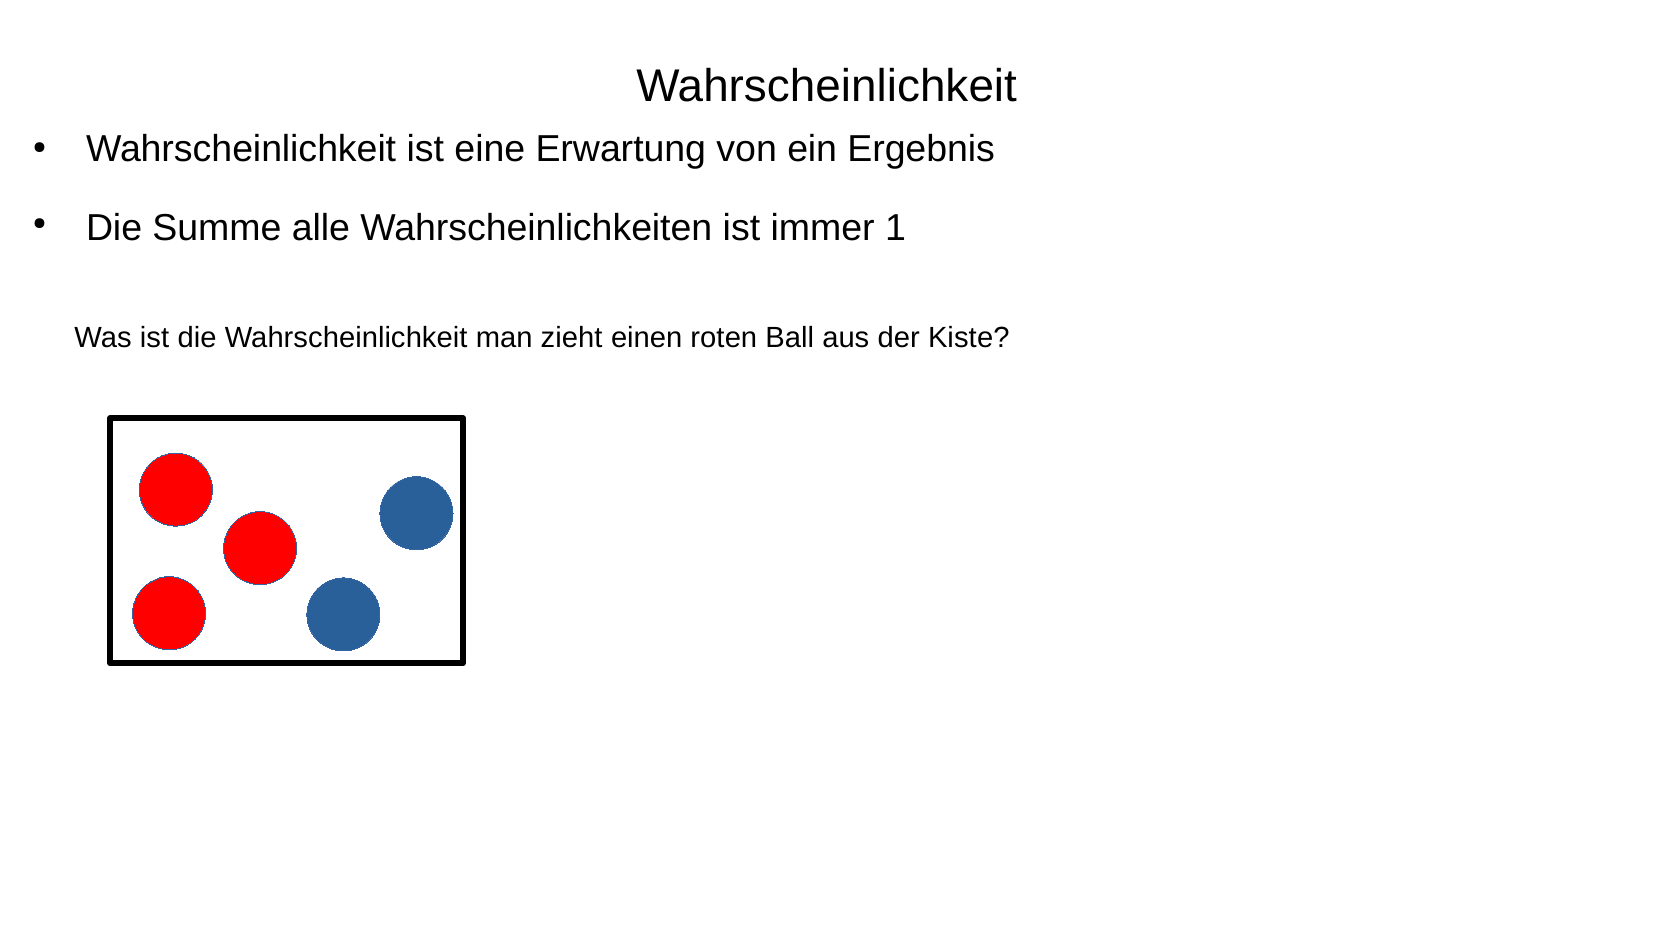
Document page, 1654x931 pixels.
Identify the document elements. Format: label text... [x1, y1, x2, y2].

list Wahrscheinlichkeit ist eine Erwartung von ein Ergebnis Die Summe alle Wahrscheinlichkeiten ist immer 1 [15, 127, 1504, 668]
title Wahrscheinlichkeit [82, 37, 1571, 134]
text_box Was ist die Wahrscheinlichkeit man zieht einen roten Ball aus der Kiste? [59, 313, 1458, 413]
text_box [110, 418, 464, 664]
